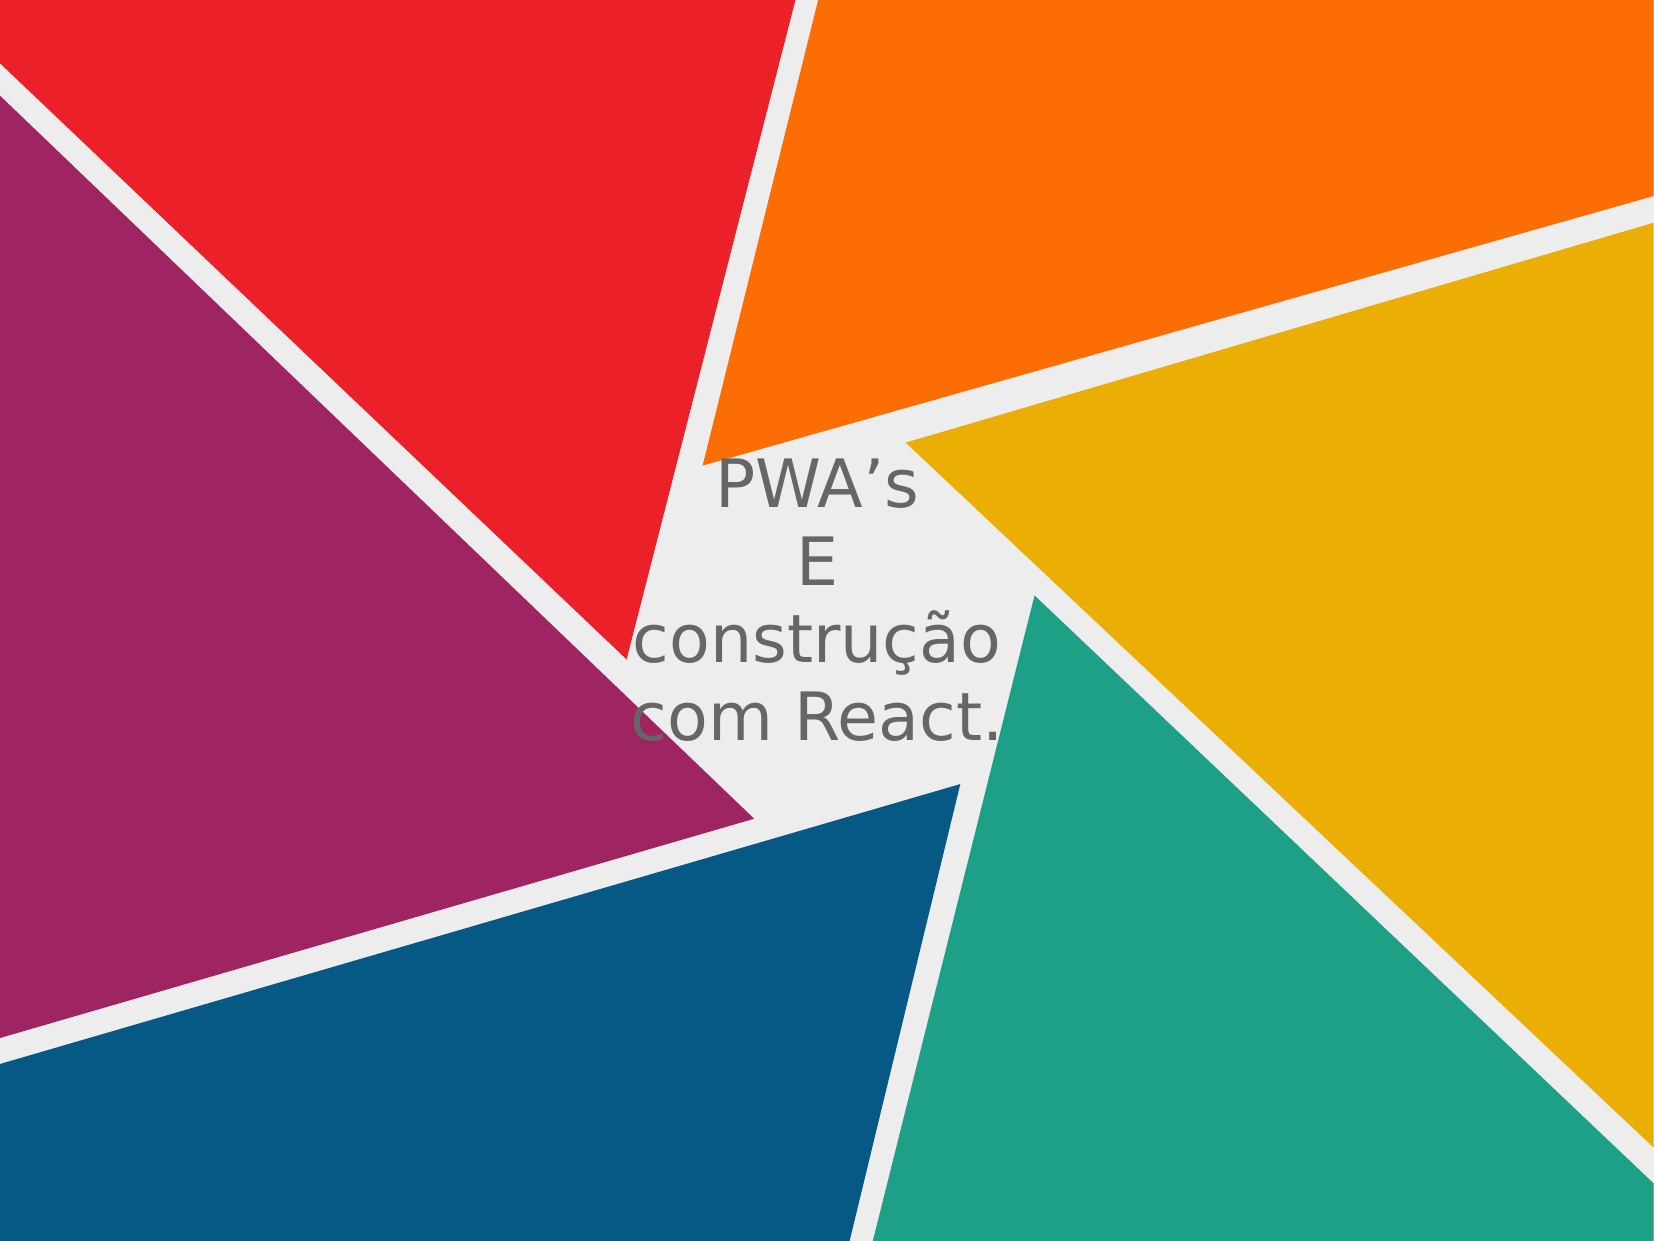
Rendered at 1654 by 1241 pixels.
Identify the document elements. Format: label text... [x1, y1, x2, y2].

subtitle PWA’s E construção com React. [607, 437, 1028, 843]
